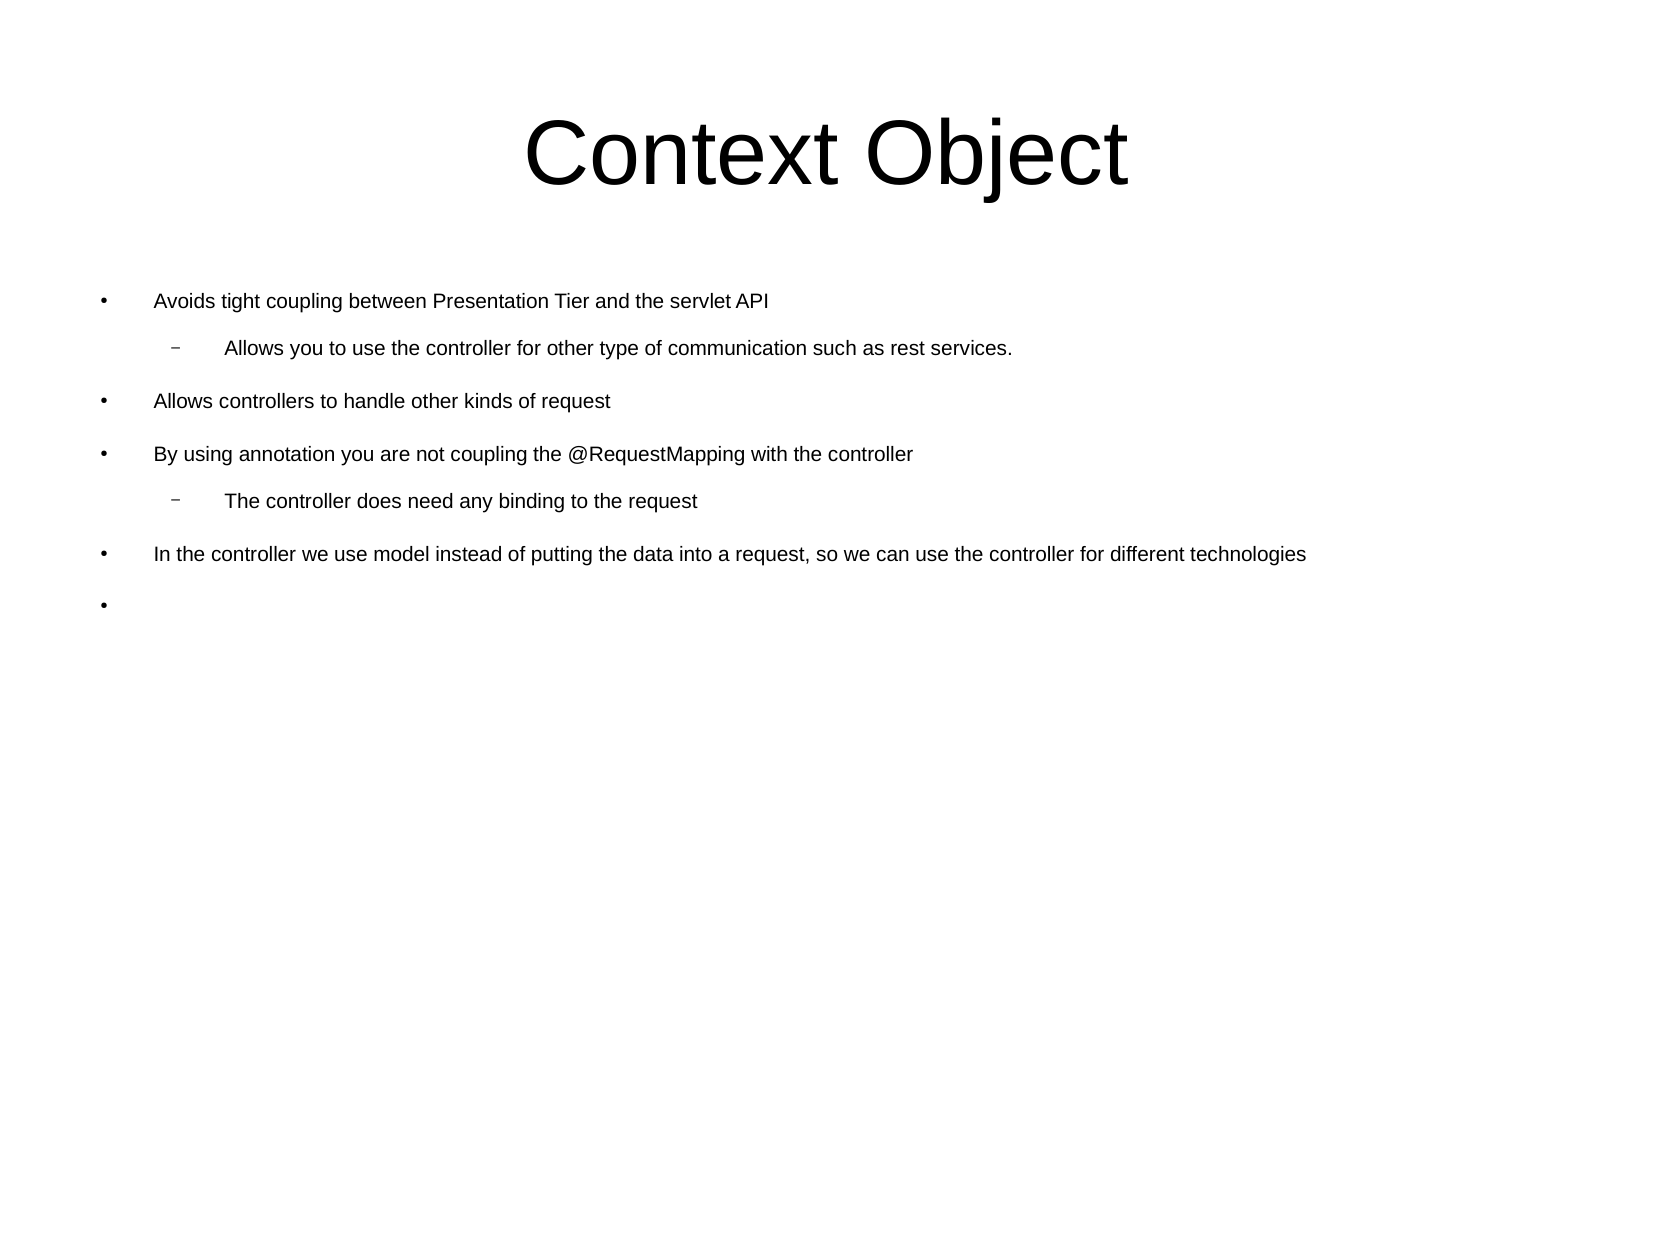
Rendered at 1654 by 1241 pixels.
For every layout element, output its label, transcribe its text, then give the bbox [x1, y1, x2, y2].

title Context Object [82, 49, 1571, 257]
list Avoids tight coupling between Presentation Tier and the servlet API Allows you to use the controller for other type of communication such as rest services. Allows controllers to handle other kinds of request By using annotation you are not coupling the @RequestMapping with the controller The controller does need any binding to the request In the controller we use model instead of putting the data into a request, so we can use the controller for different technologies [82, 290, 1571, 1010]
